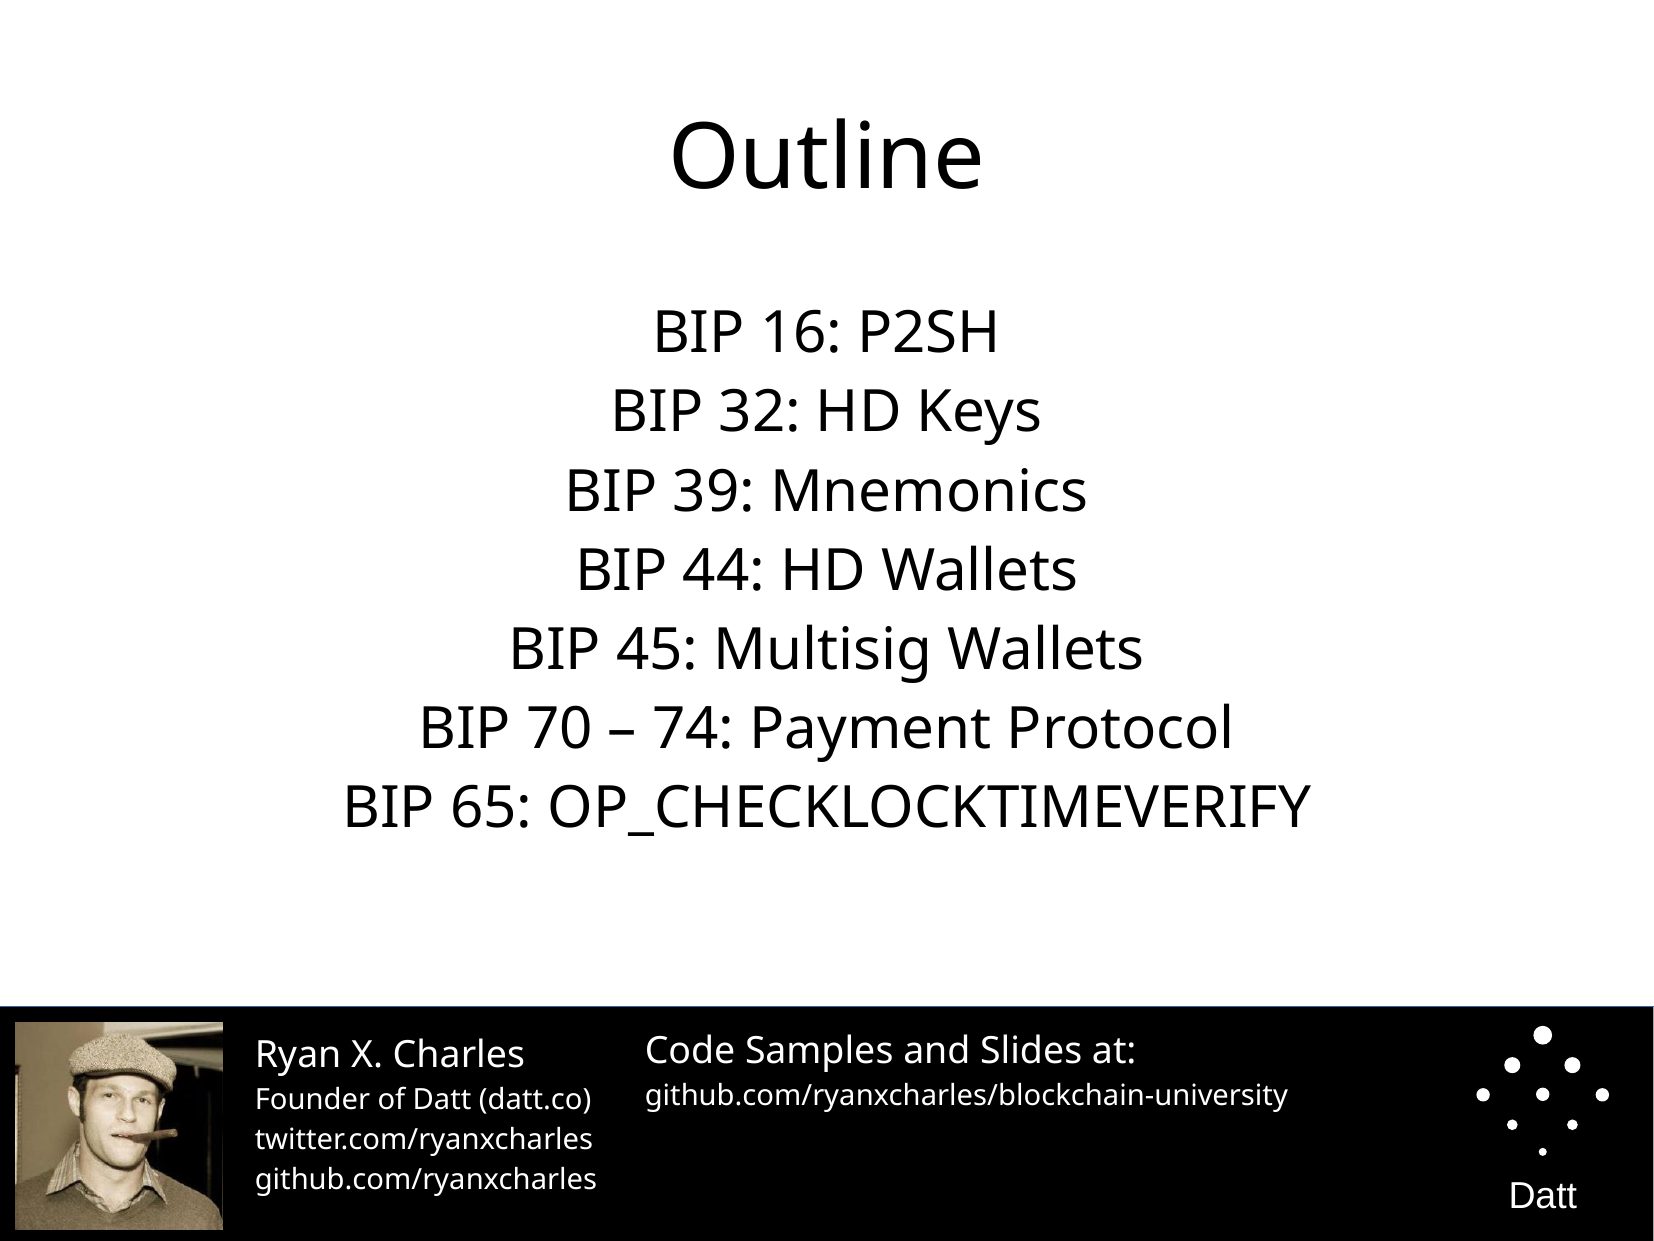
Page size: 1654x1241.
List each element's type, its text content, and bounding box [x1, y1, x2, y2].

picture [15, 1022, 223, 1231]
picture [1475, 1023, 1611, 1159]
text_box Datt [1452, 1167, 1633, 1241]
text_box [0, 1006, 1654, 1241]
subtitle BIP 16: P2SH BIP 32: HD Keys BIP 39: Mnemonics BIP 44: HD Wallets BIP 45: Multisig Wallets BIP 70 – 74: Payment Protocol BIP 65: OP_CHECKLOCKTIMEVERIFY [82, 290, 1571, 1010]
title Outline [82, 49, 1571, 257]
text_box Ryan X. Charles Founder of Datt (datt.co) twitter.com/ryanxcharles github.com/ryanxcharles [240, 1020, 976, 1241]
text_box Code Samples and Slides at: github.com/ryanxcharles/blockchain-university [630, 1015, 1403, 1156]
